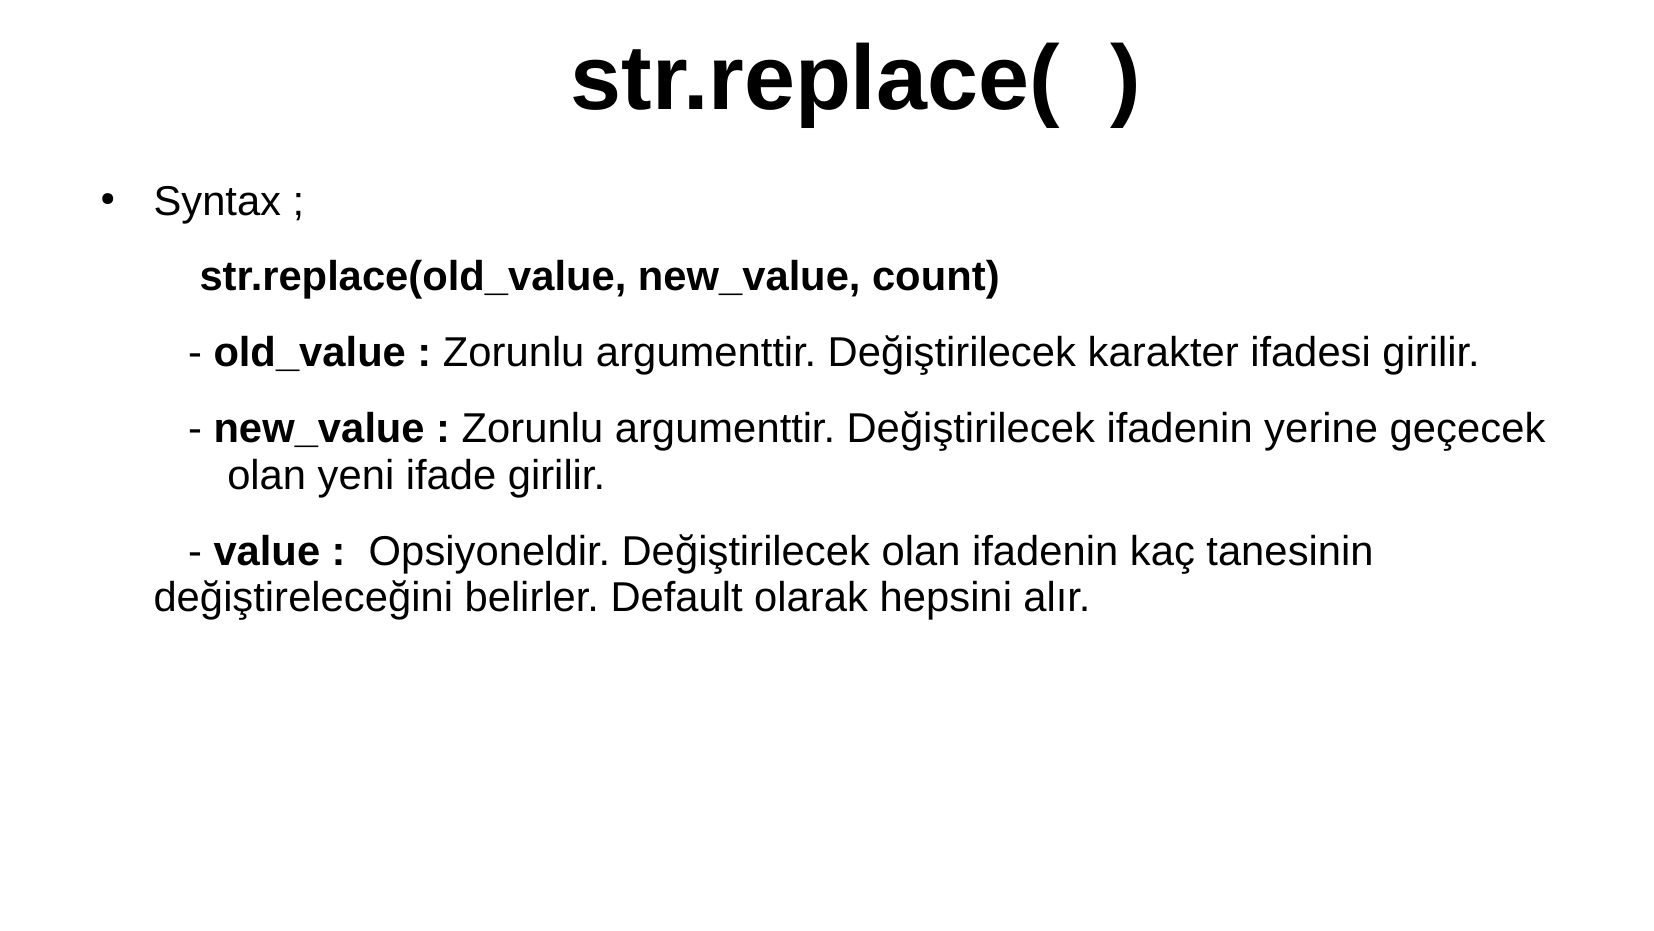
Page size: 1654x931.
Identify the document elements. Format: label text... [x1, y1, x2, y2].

list Syntax ; str.replace(old_value, new_value, count) - old_value : Zorunlu argumenttir. Değiştirilecek karakter ifadesi girilir. - new_value : Zorunlu argumenttir. Değiştirilecek ifadenin yerine geçecek olan yeni ifade girilir. - value : Opsiyoneldir. Değiştirilecek olan ifadenin kaç tanesinin değiştireleceğini belirler. Default olarak hepsini alır. [82, 177, 1571, 886]
title str.replace( ) [76, 0, 1565, 156]
